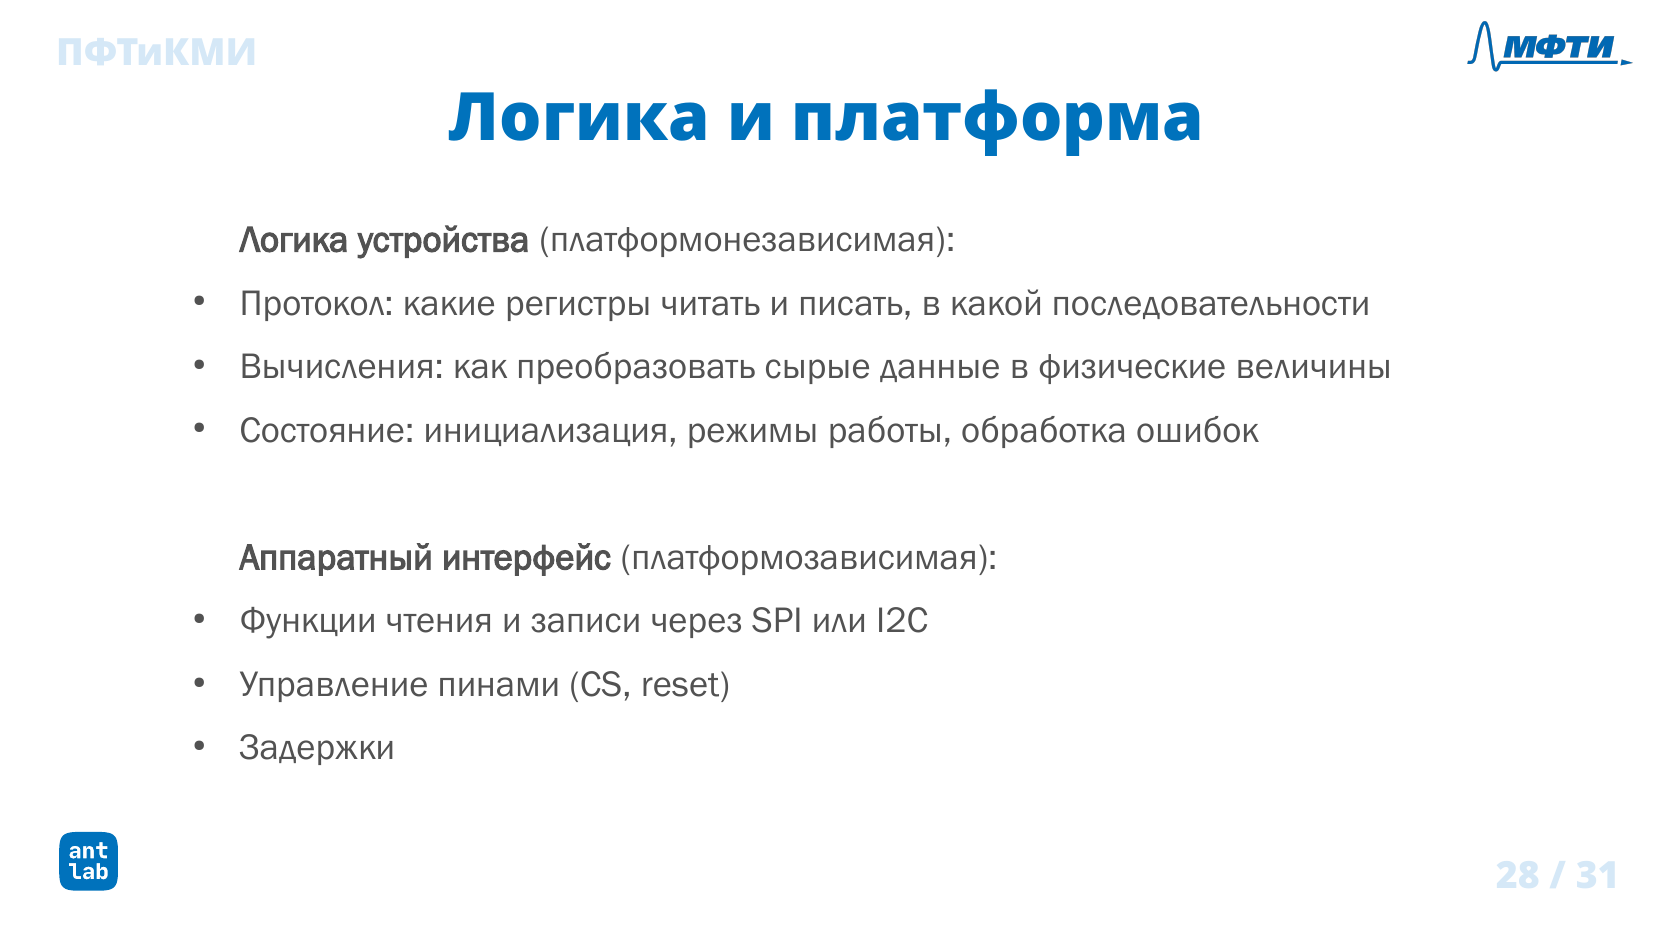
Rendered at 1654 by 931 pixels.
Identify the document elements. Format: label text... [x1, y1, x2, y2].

picture [1446, 0, 1654, 93]
title Логика и платформа [82, 20, 1571, 209]
list Логика устройства (платформонезависимая): Протокол: какие регистры читать и писать, в какой последовательности Вычисления: как преобразовать сырые данные в физические величины Состояние: инициализация, режимы работы, обработка ошибок Аппаратный интерфейс (платформозависимая): Функции чтения и записи через SPI или I2C Управление пинами (CS, reset) Задержки [177, 217, 1571, 768]
